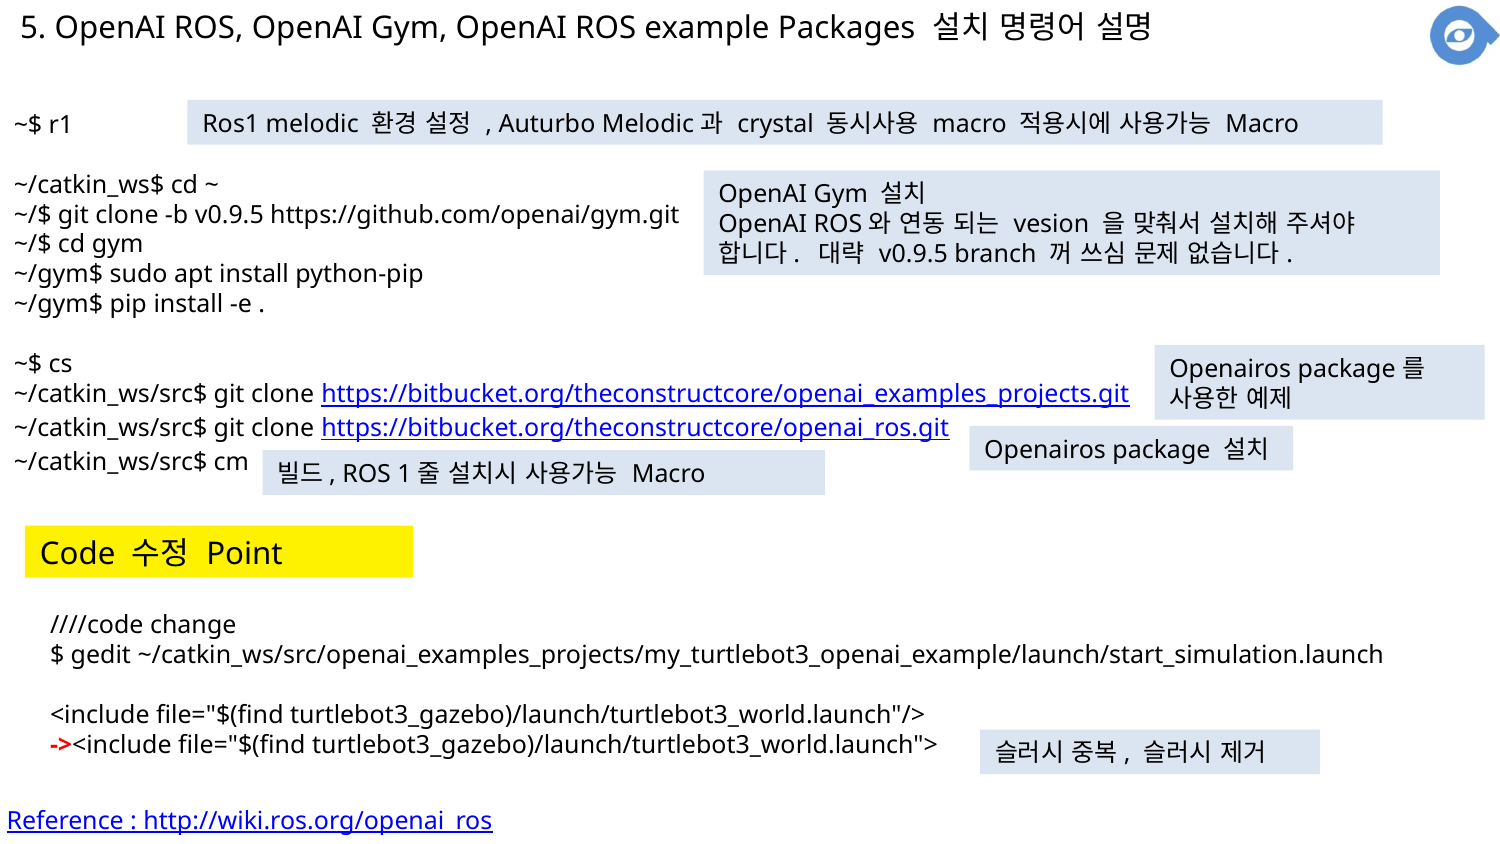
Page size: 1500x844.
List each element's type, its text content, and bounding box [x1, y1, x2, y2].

text_box ~$ r1 ~/catkin_ws$ cd ~ ~/$ git clone -b v0.9.5 https://github.com/openai/gym.git ~/$ cd gym ~/gym$ sudo apt install python-pip ~/gym$ pip install -e . ~$ cs ~/catkin_ws/src$ git clone https://bitbucket.org/theconstructcore/openai_examples_projects.git ~/catkin_ws/src$ git clone https://bitbucket.org/theconstructcore/openai_ros.git ~/catkin_ws/src$ cm [0, 100, 1155, 579]
text_box OpenAI Gym 설치 OpenAI ROS와 연동 되는 vesion 을 맞춰서 설치해 주셔야 합니다. 대략 v0.9.5 branch 꺼 쓰심 문제 없습니다. [703, 170, 1440, 275]
text_box Openairos package를 사용한 예제 [1154, 344, 1485, 420]
picture [1430, 0, 1500, 70]
text_box Openairos package 설치 [969, 425, 1294, 471]
text_box Code 수정 Point [24, 525, 414, 578]
text_box 슬러시 중복, 슬러시 제거 [980, 729, 1320, 775]
text_box 5. OpenAI ROS, OpenAI Gym, OpenAI ROS example Packages 설치 명령어 설명 [5, 0, 1256, 53]
text_box Reference : http://wiki.ros.org/openai_ros [0, 796, 509, 844]
text_box ////code change $ gedit ~/catkin_ws/src/openai_examples_projects/my_turtlebot3_openai_example/launch/start_simulation.launch <include file="$(find turtlebot3_gazebo)/launch/turtlebot3_world.launch"/> -><include file="$(find turtlebot3_gazebo)/launch/turtlebot3_world.launch"> ​ [35, 601, 1430, 796]
text_box 빌드, ROS 1줄 설치시 사용가능 Macro [262, 450, 825, 495]
text_box Ros1 melodic 환경 설정 , Auturbo Melodic과 crystal 동시사용 macro 적용시에 사용가능 Macro [187, 99, 1383, 145]
